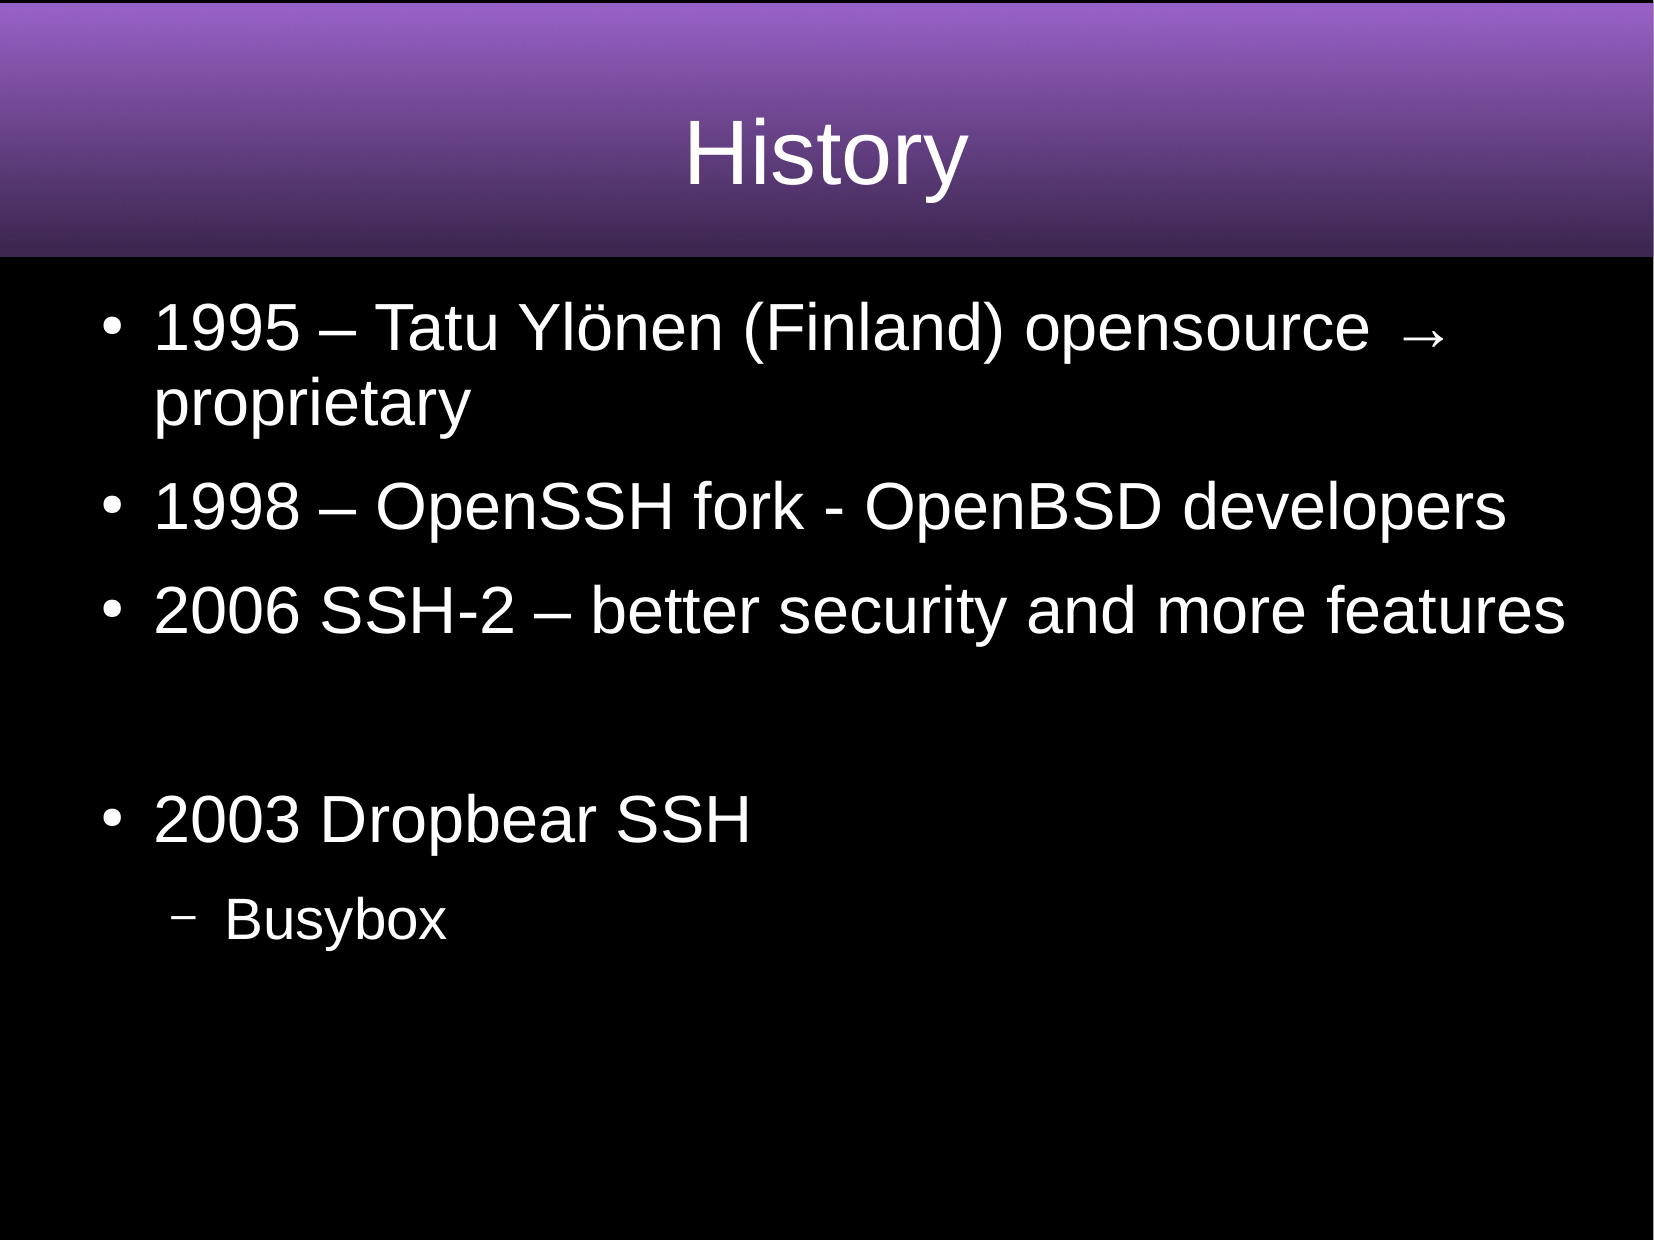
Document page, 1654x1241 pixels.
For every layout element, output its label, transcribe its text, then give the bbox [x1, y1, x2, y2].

title History [82, 49, 1571, 257]
list 1995 – Tatu Ylönen (Finland) opensource → proprietary 1998 – OpenSSH fork - OpenBSD developers 2006 SSH-2 – better security and more features 2003 Dropbear SSH Busybox [82, 290, 1571, 1130]
picture [0, 3, 1654, 257]
